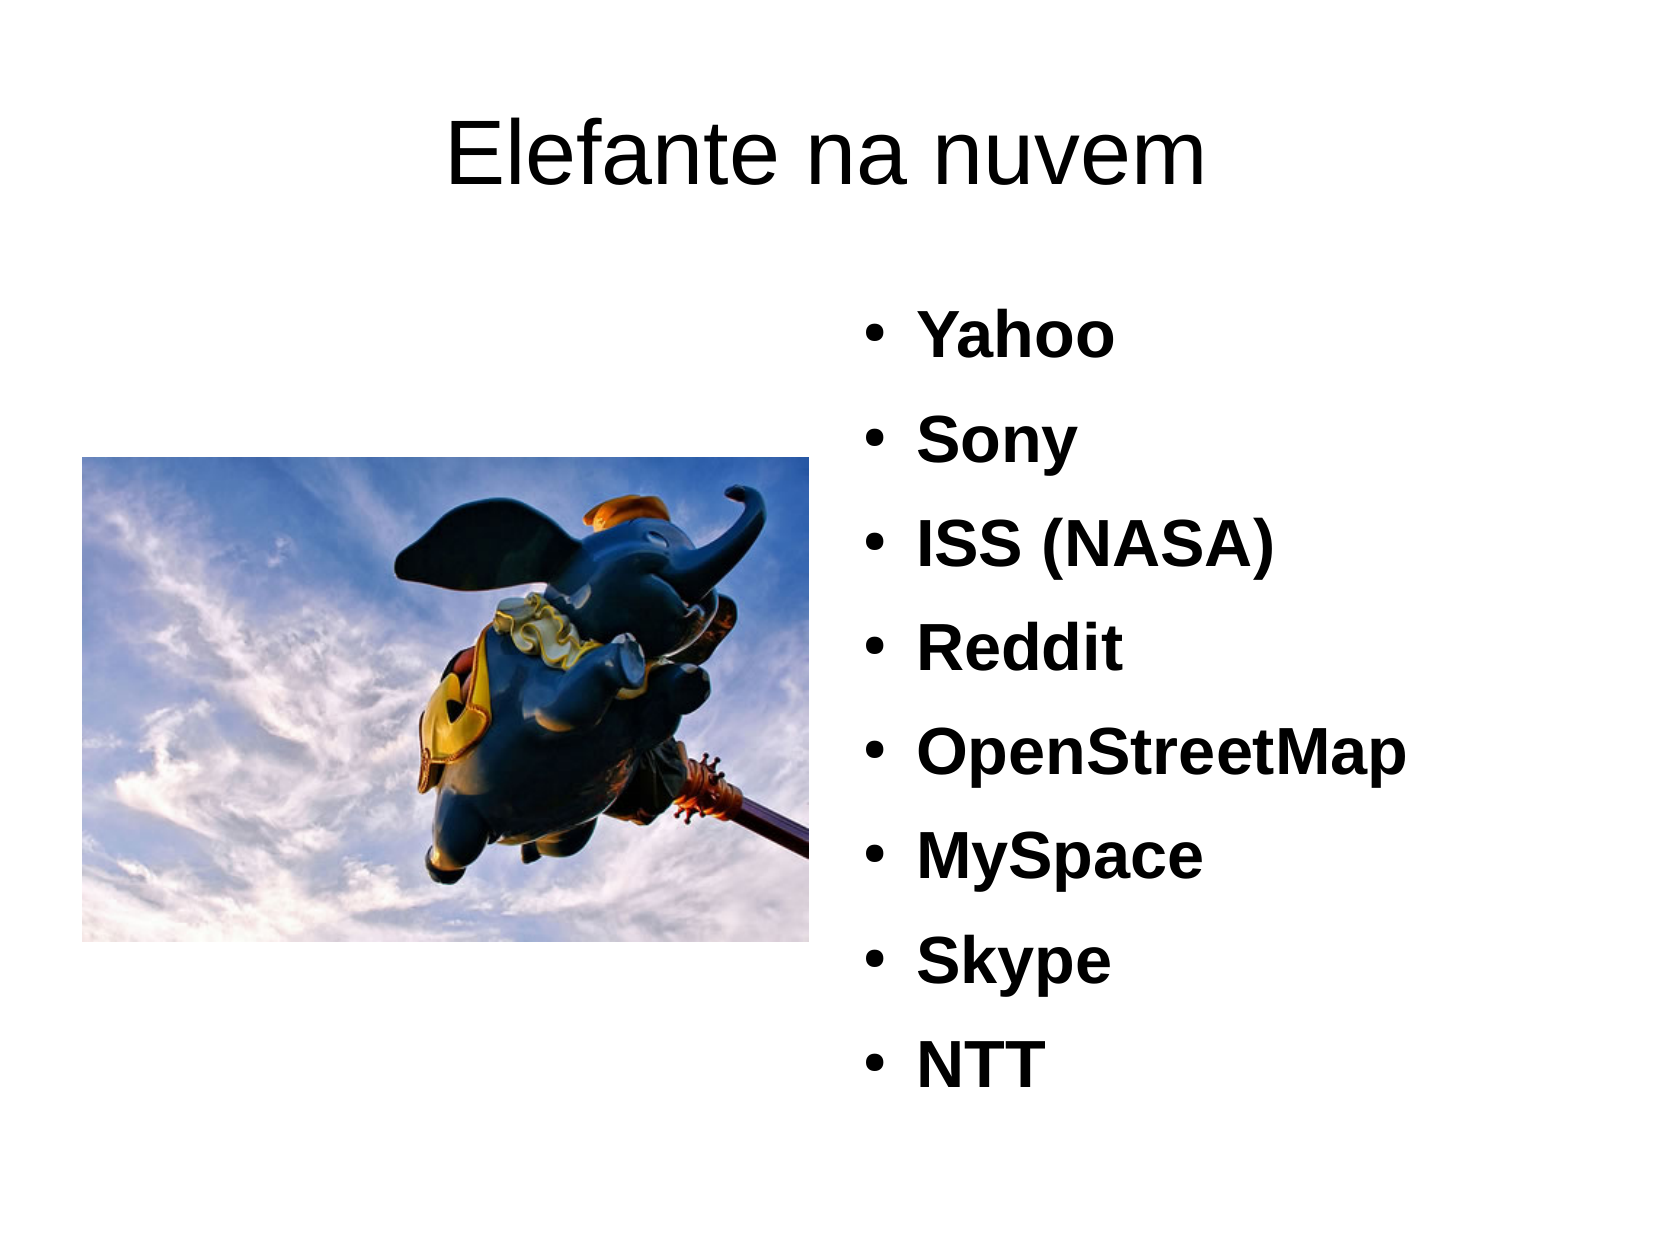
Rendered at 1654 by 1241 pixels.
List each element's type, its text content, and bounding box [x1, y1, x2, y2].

list Yahoo Sony ISS (NASA) Reddit OpenStreetMap MySpace Skype NTT [845, 290, 1572, 1109]
title Elefante na nuvem [82, 49, 1571, 257]
picture [82, 457, 809, 942]
